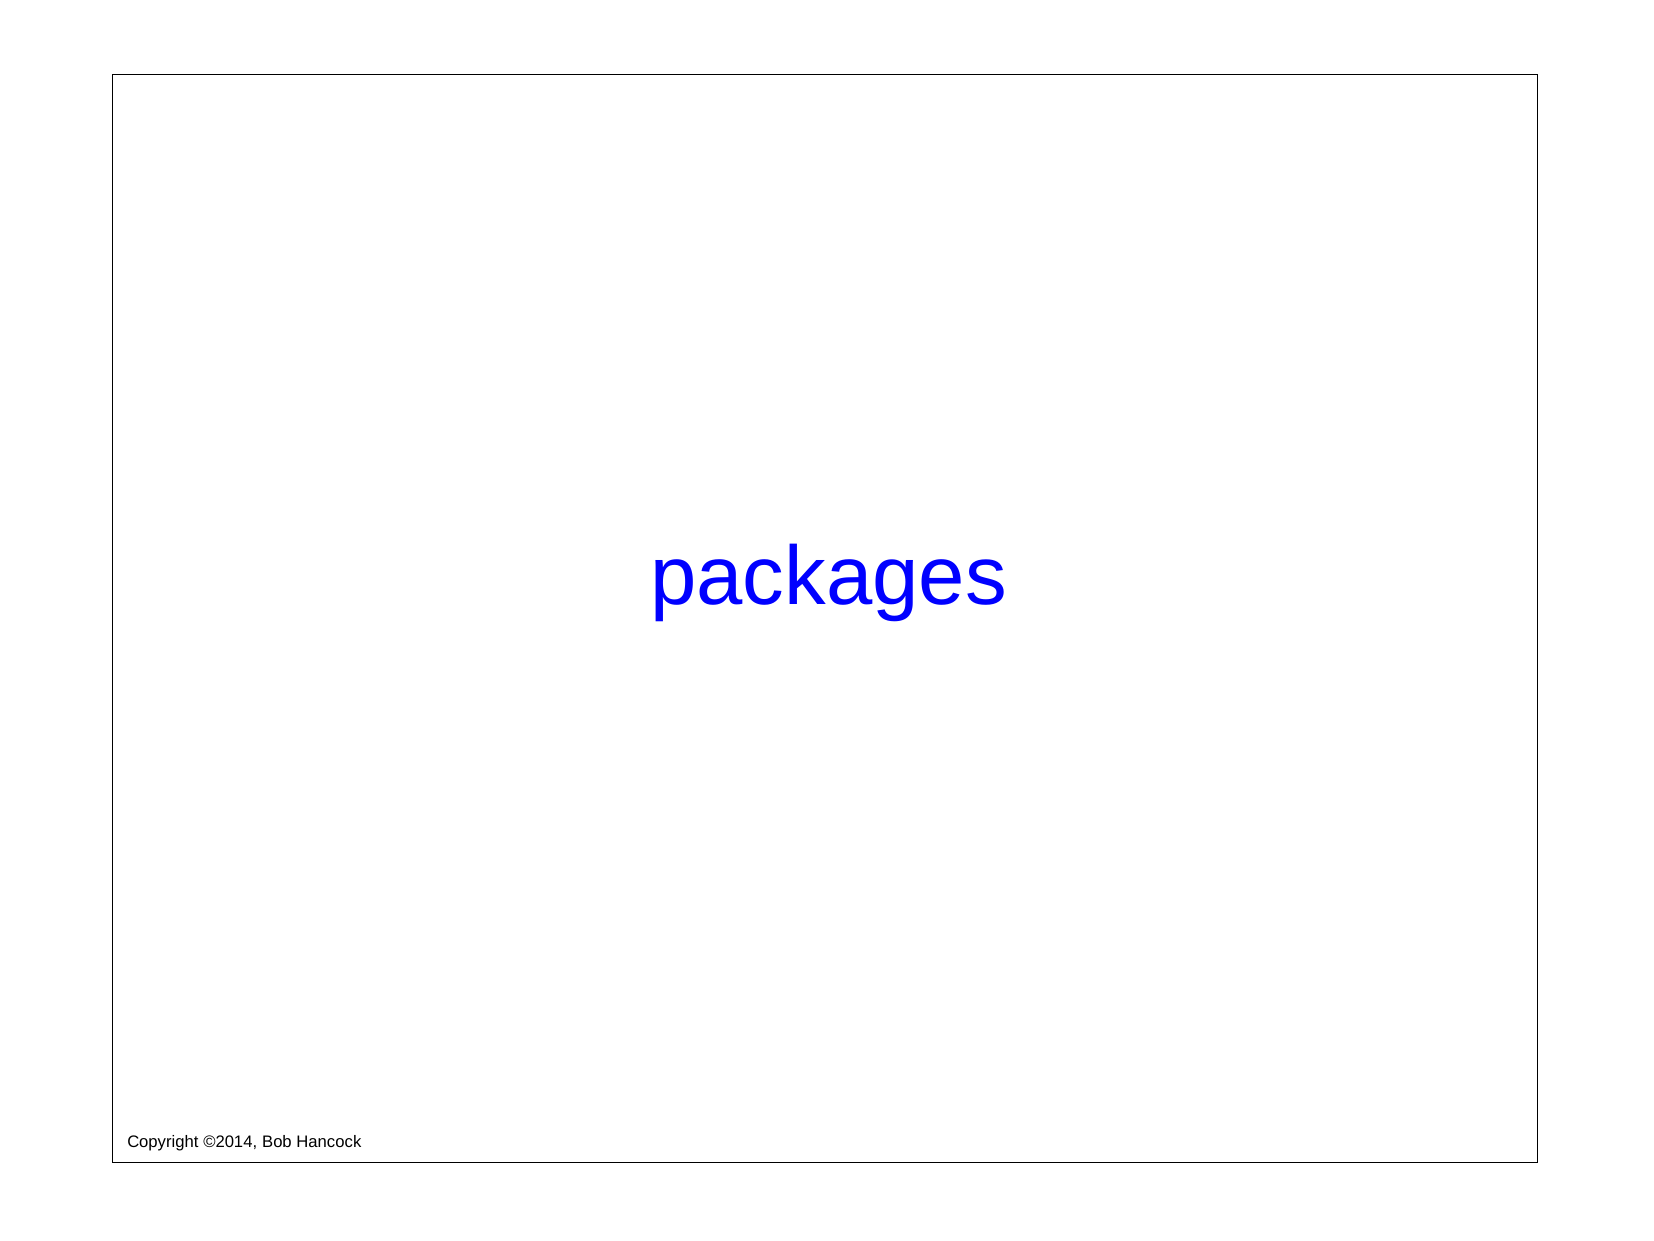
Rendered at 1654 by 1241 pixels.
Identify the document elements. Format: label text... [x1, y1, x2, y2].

text_box Copyright ©2014, Bob Hancock [112, 1125, 376, 1159]
subtitle packages [251, 164, 1407, 1099]
